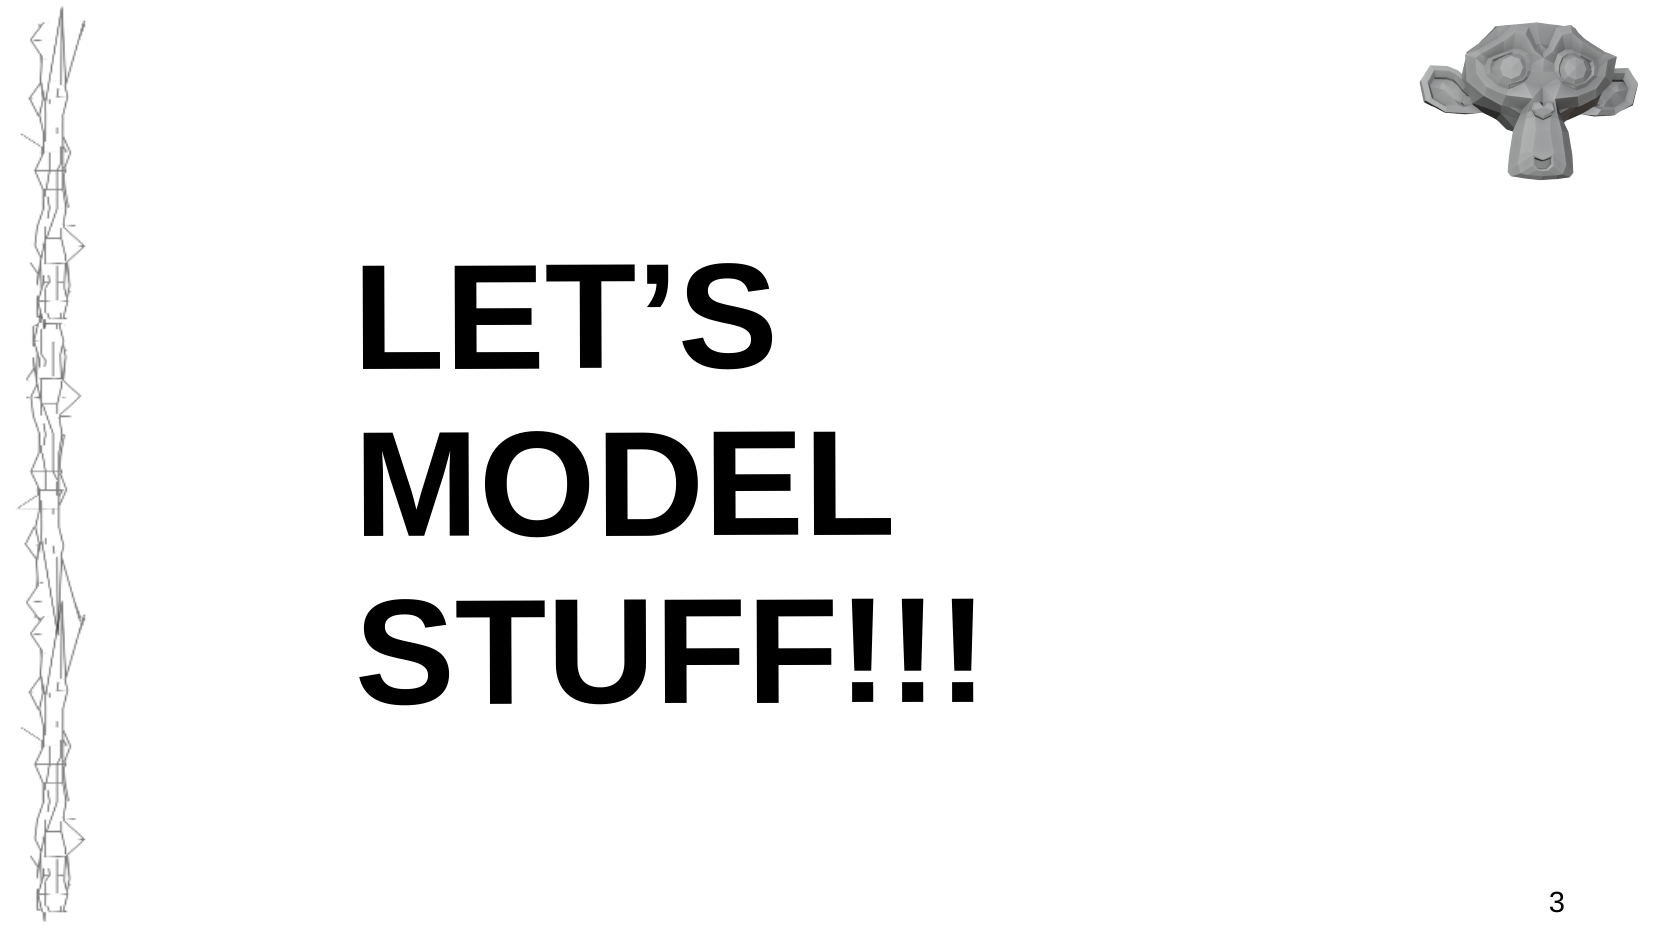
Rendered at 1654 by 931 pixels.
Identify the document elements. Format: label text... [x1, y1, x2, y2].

picture [1411, 11, 1645, 189]
text_box LET’S MODEL STUFF!!! [338, 221, 1277, 668]
